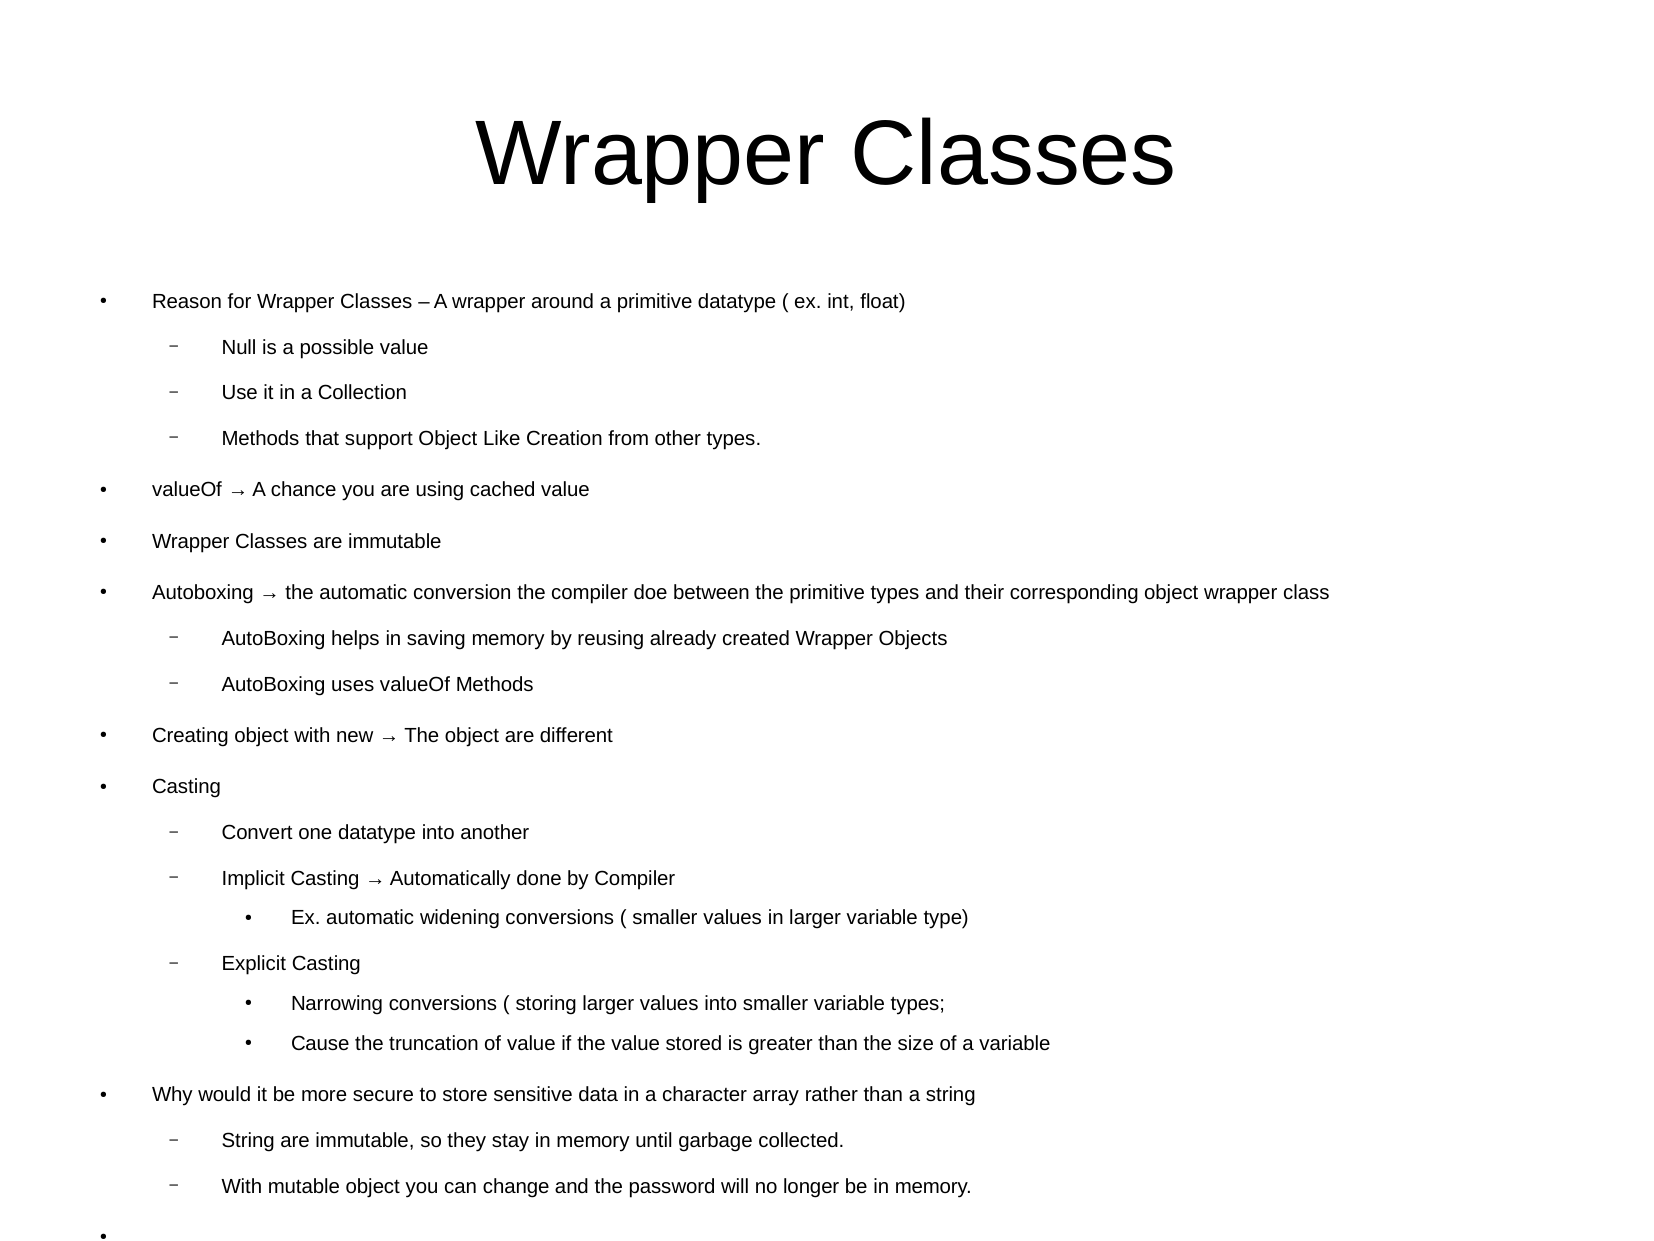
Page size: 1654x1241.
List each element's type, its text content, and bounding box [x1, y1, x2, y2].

list Reason for Wrapper Classes – A wrapper around a primitive datatype ( ex. int, float) Null is a possible value Use it in a Collection Methods that support Object Like Creation from other types. valueOf → A chance you are using cached value Wrapper Classes are immutable Autoboxing → the automatic conversion the compiler doe between the primitive types and their corresponding object wrapper class AutoBoxing helps in saving memory by reusing already created Wrapper Objects AutoBoxing uses valueOf Methods Creating object with new → The object are different Casting Convert one datatype into another Implicit Casting → Automatically done by Compiler Ex. automatic widening conversions ( smaller values in larger variable type) Explicit Casting Narrowing conversions ( storing larger values into smaller variable types; Cause the truncation of value if the value stored is greater than the size of a variable Why would it be more secure to store sensitive data in a character array rather than a string String are immutable, so they stay in memory until garbage collected. With mutable object you can change and the password will no longer be in memory. [82, 290, 1571, 1201]
title Wrapper Classes [82, 49, 1571, 257]
